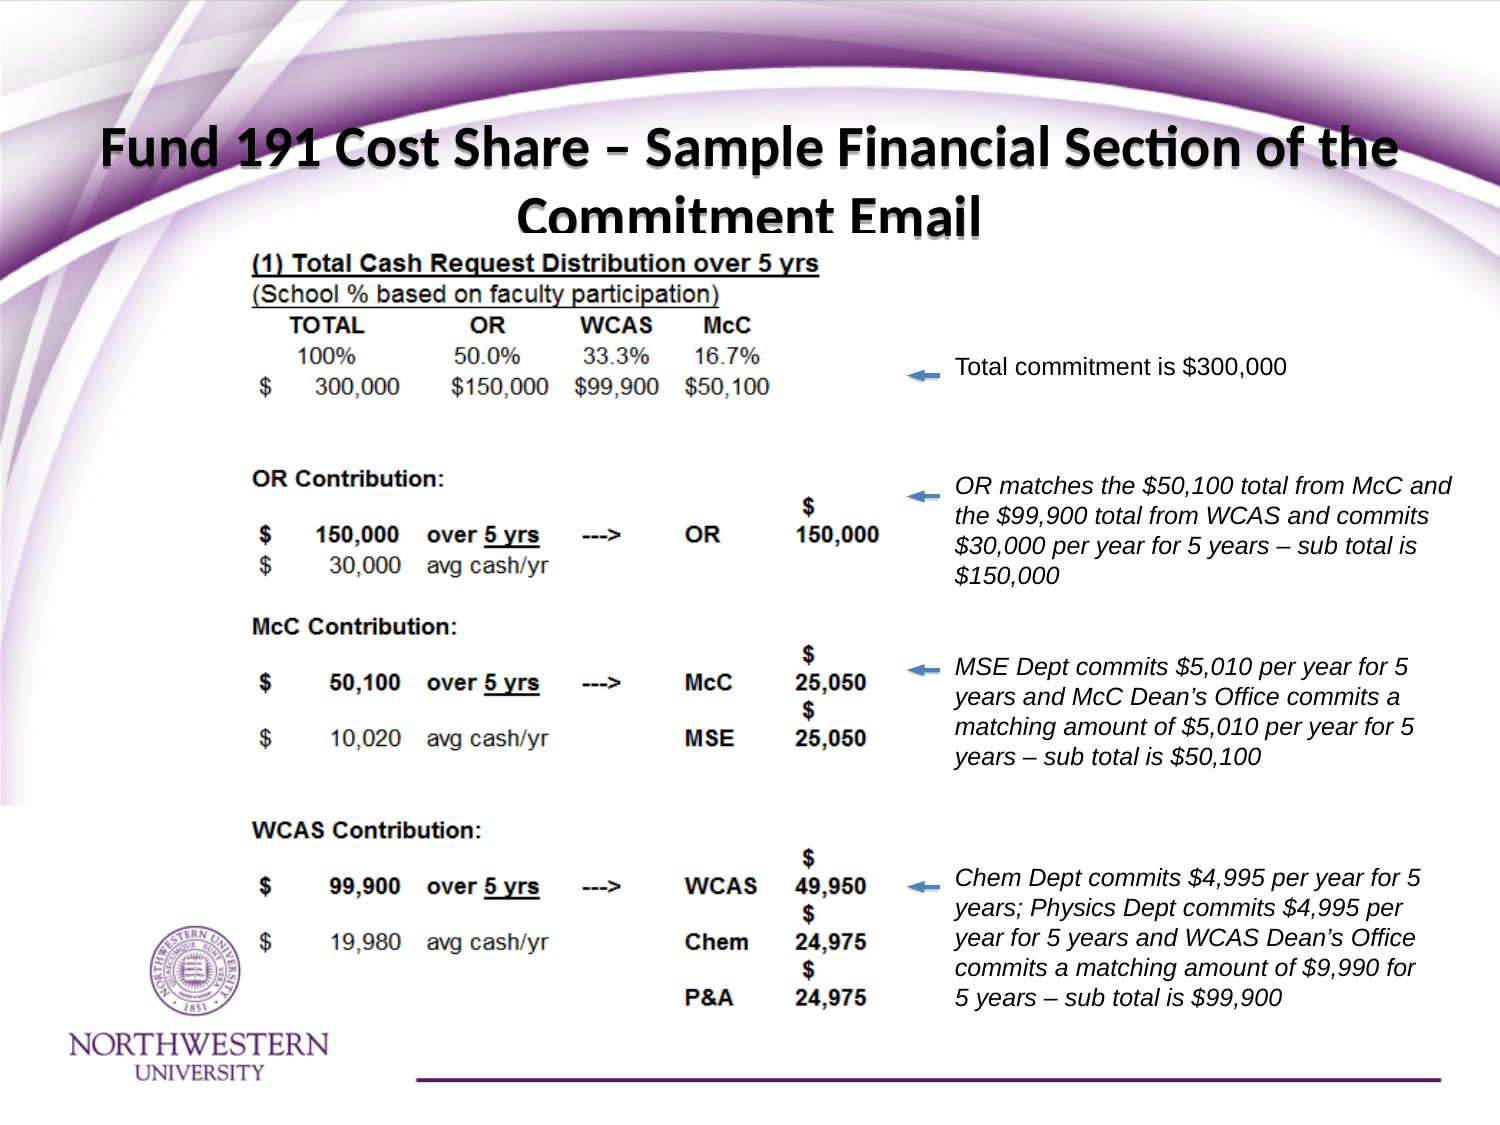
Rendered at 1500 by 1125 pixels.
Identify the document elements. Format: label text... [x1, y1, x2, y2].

picture [242, 233, 907, 1031]
text_box Chem Dept commits $4,995 per year for 5 years; Physics Dept commits $4,995 per year for 5 years and WCAS Dean’s Office commits a matching amount of $9,990 for 5 years – sub total is $99,900 [940, 853, 1452, 1021]
text_box OR matches the $50,100 total from McC and the $99,900 total from WCAS and commits $30,000 per year for 5 years – sub total is $150,000 [940, 461, 1475, 599]
title Fund 191 Cost Share – Sample Financial Section of the Commitment Email [75, 101, 1426, 215]
text_box Total commitment is $300,000 [940, 342, 1452, 388]
text_box MSE Dept commits $5,010 per year for 5 years and McC Dean’s Office commits a matching amount of $5,010 per year for 5 years – sub total is $50,100 [940, 643, 1475, 780]
